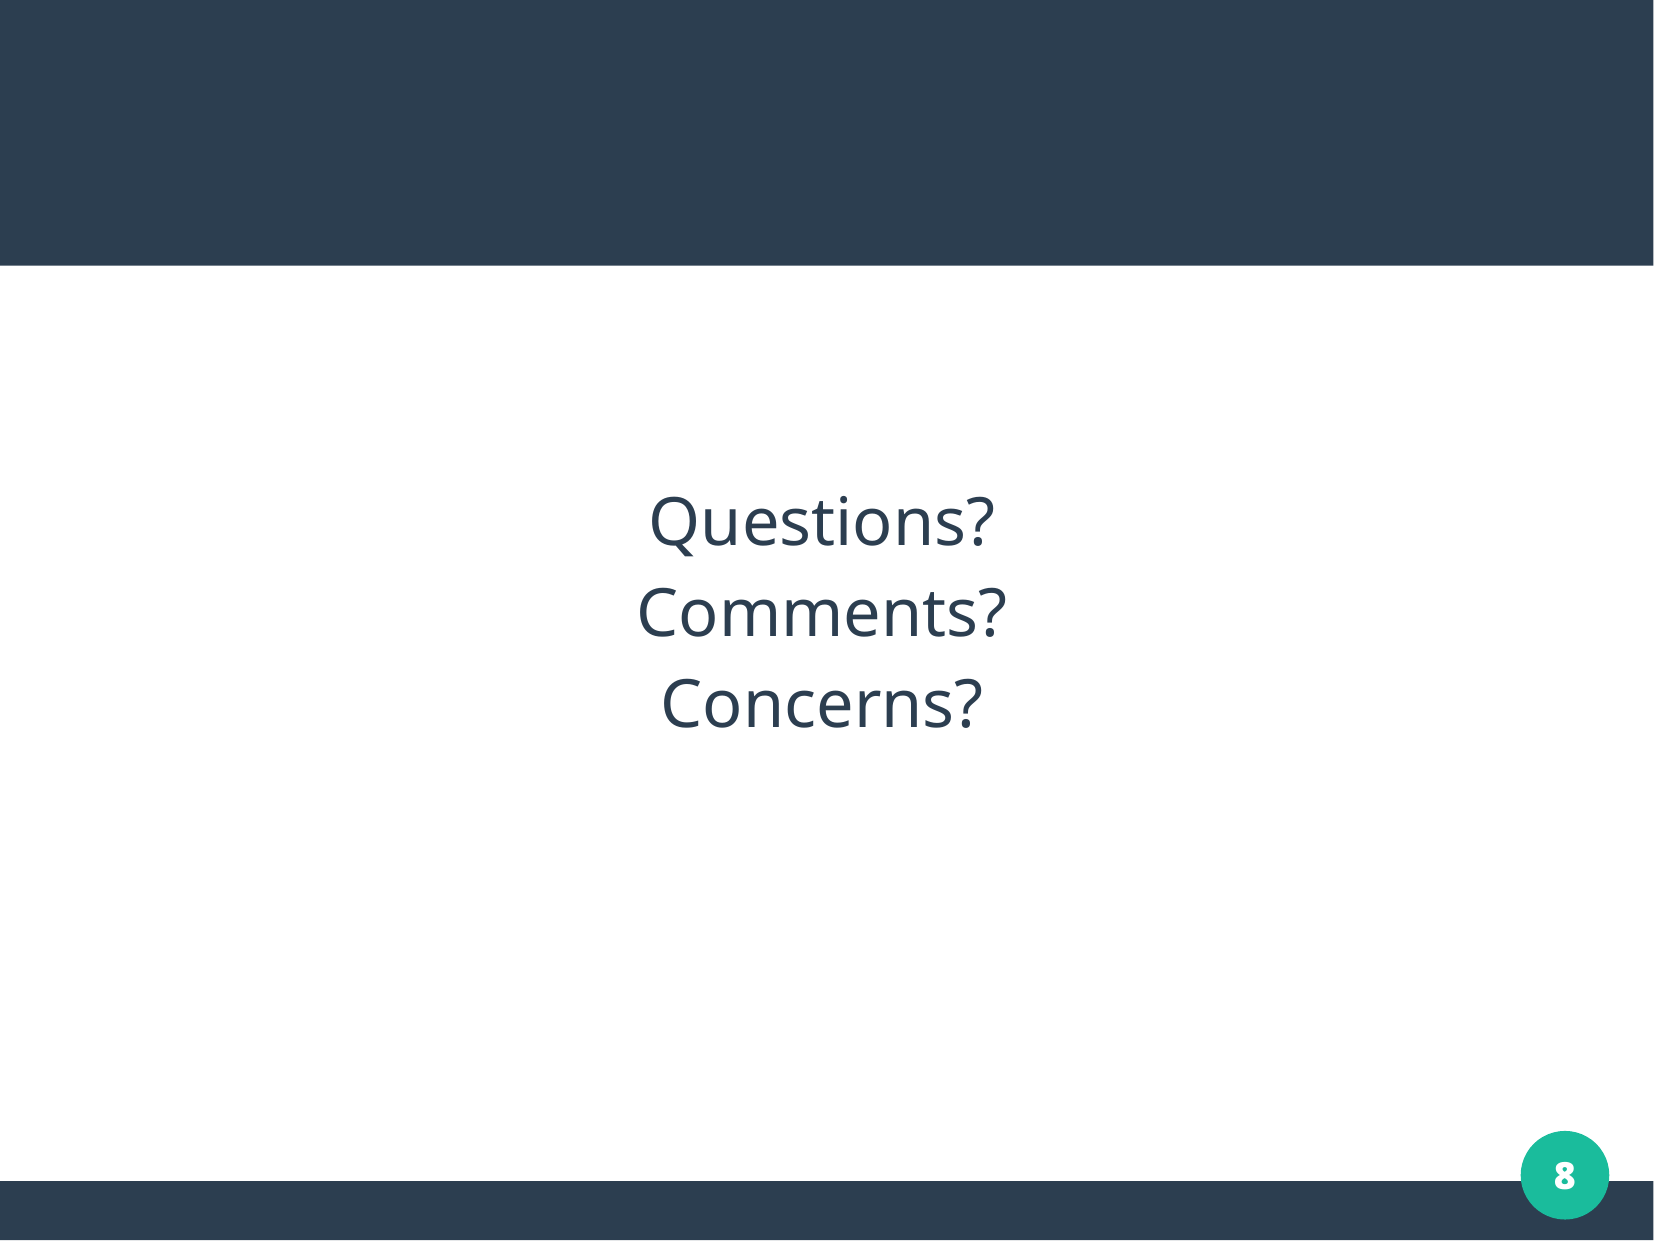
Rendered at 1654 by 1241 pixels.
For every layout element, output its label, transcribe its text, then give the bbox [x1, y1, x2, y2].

subtitle Questions? Comments? Concerns? [54, 245, 1591, 976]
